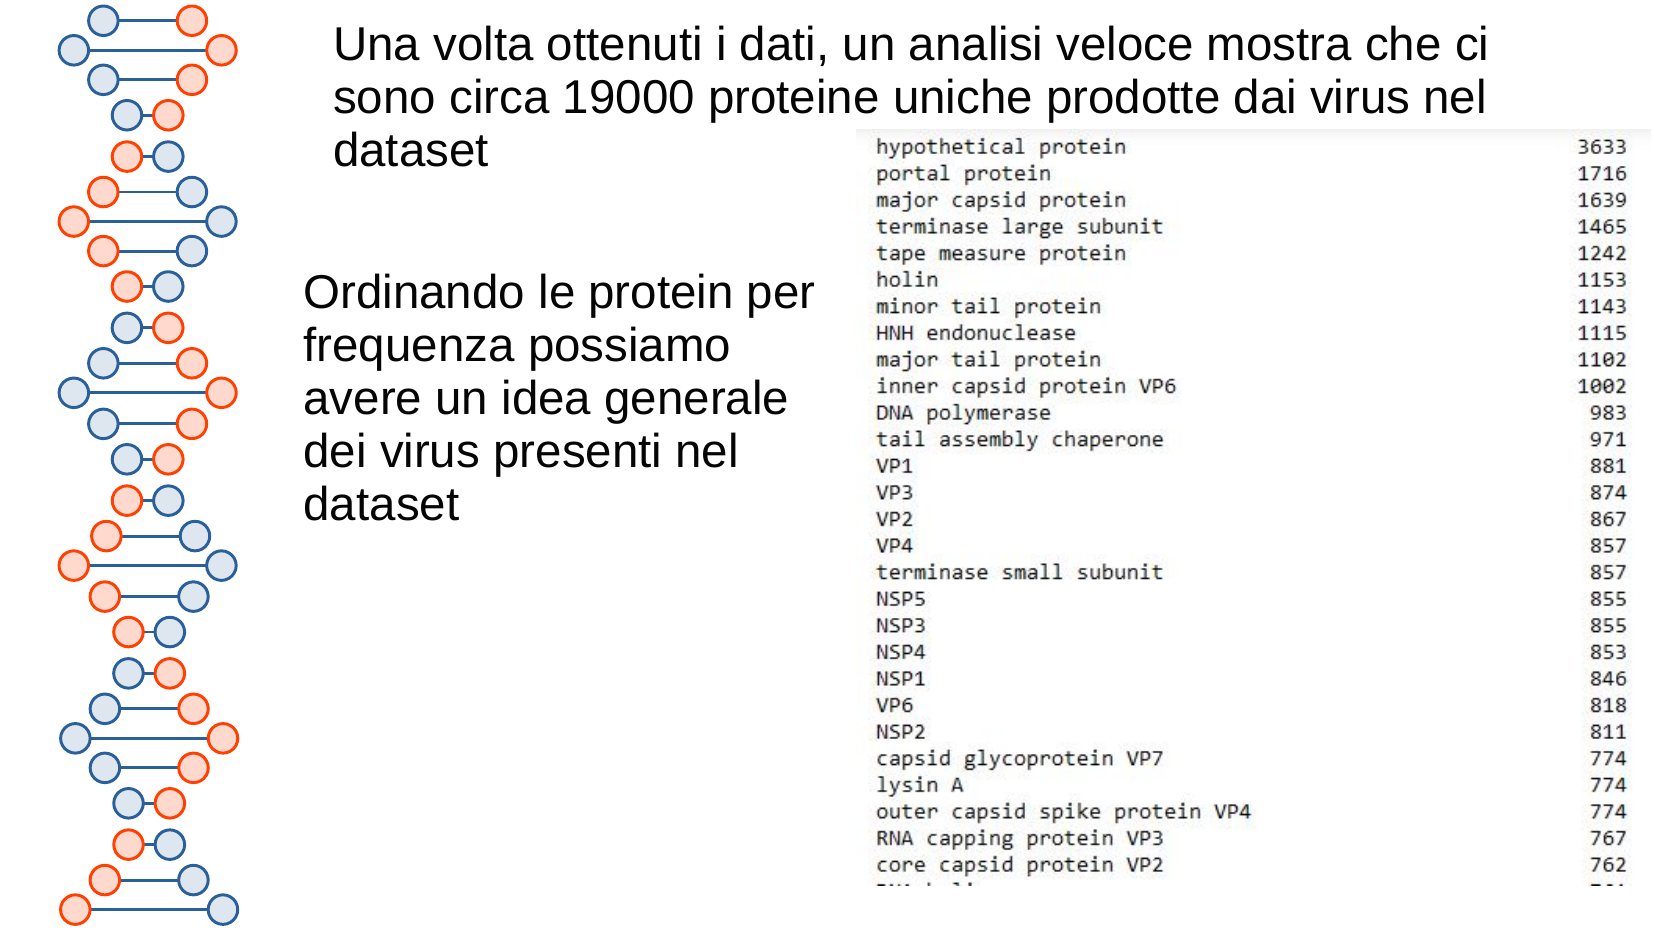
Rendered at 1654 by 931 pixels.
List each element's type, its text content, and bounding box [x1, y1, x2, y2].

list Ordinando le protein per frequenza possiamo avere un idea generale dei virus presenti nel dataset [236, 265, 856, 532]
picture [856, 129, 1651, 886]
list Una volta ottenuti i dati, un analisi veloce mostra che ci sono circa 19000 proteine uniche prodotte dai virus nel dataset [265, 17, 1595, 178]
